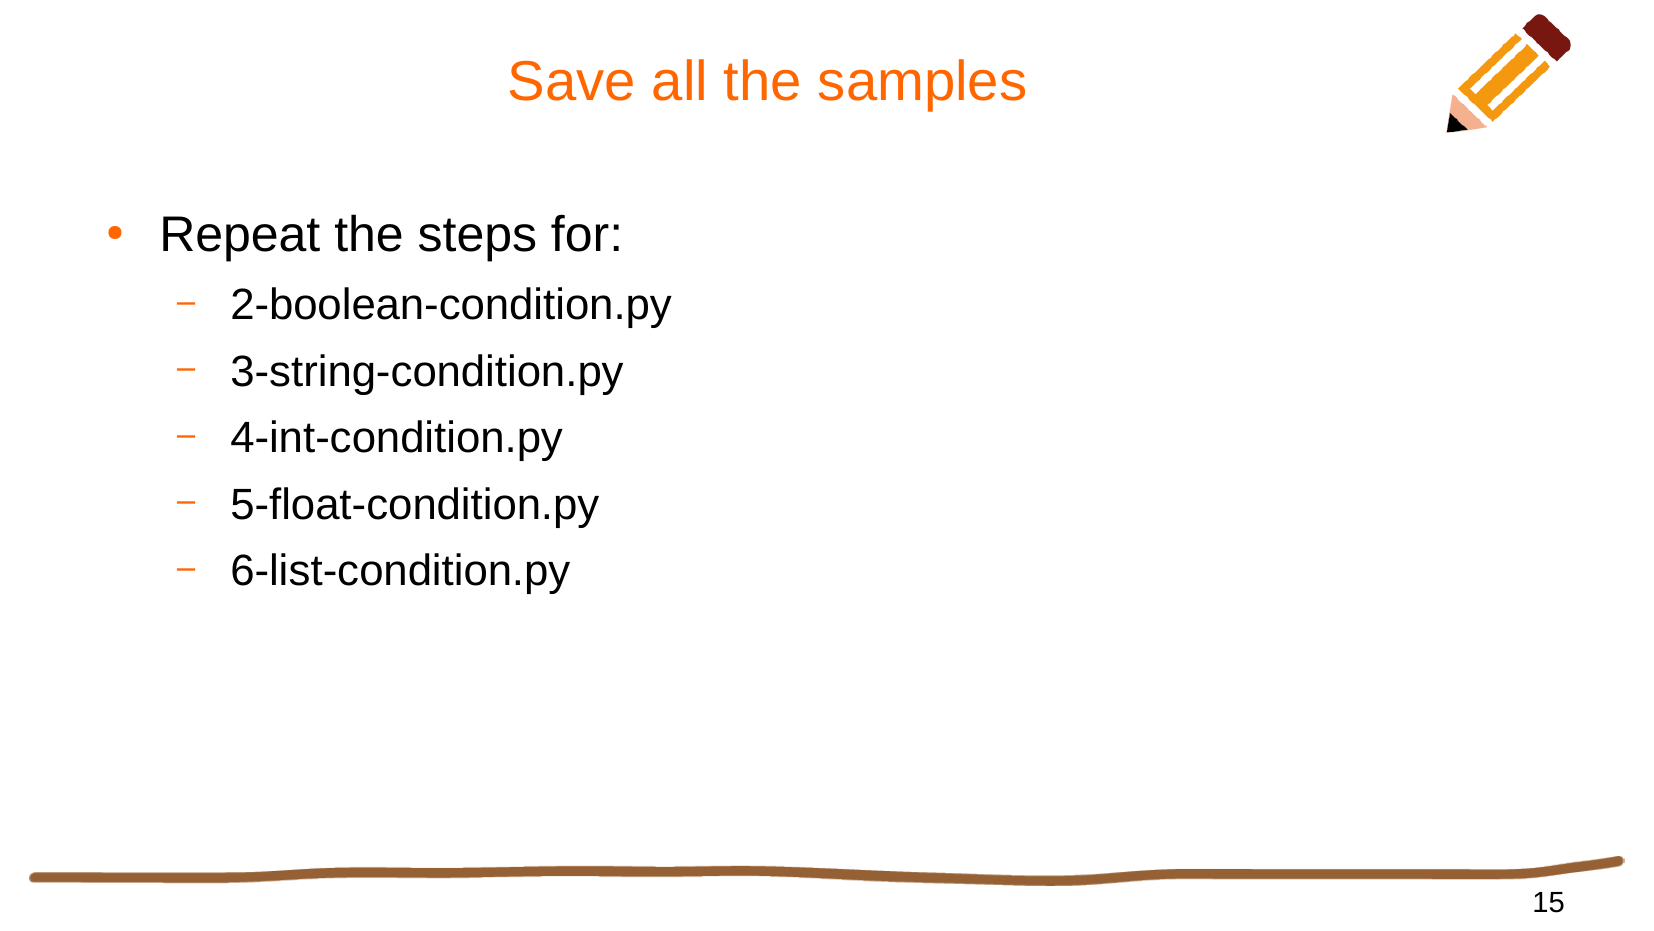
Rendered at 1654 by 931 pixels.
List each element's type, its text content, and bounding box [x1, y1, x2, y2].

list Repeat the steps for: 2-boolean-condition.py 3-string-condition.py 4-int-condition.py 5-float-condition.py 6-list-condition.py [88, 206, 809, 857]
picture [1446, 14, 1571, 133]
picture [29, 856, 1625, 886]
title Save all the samples [88, 29, 1447, 133]
